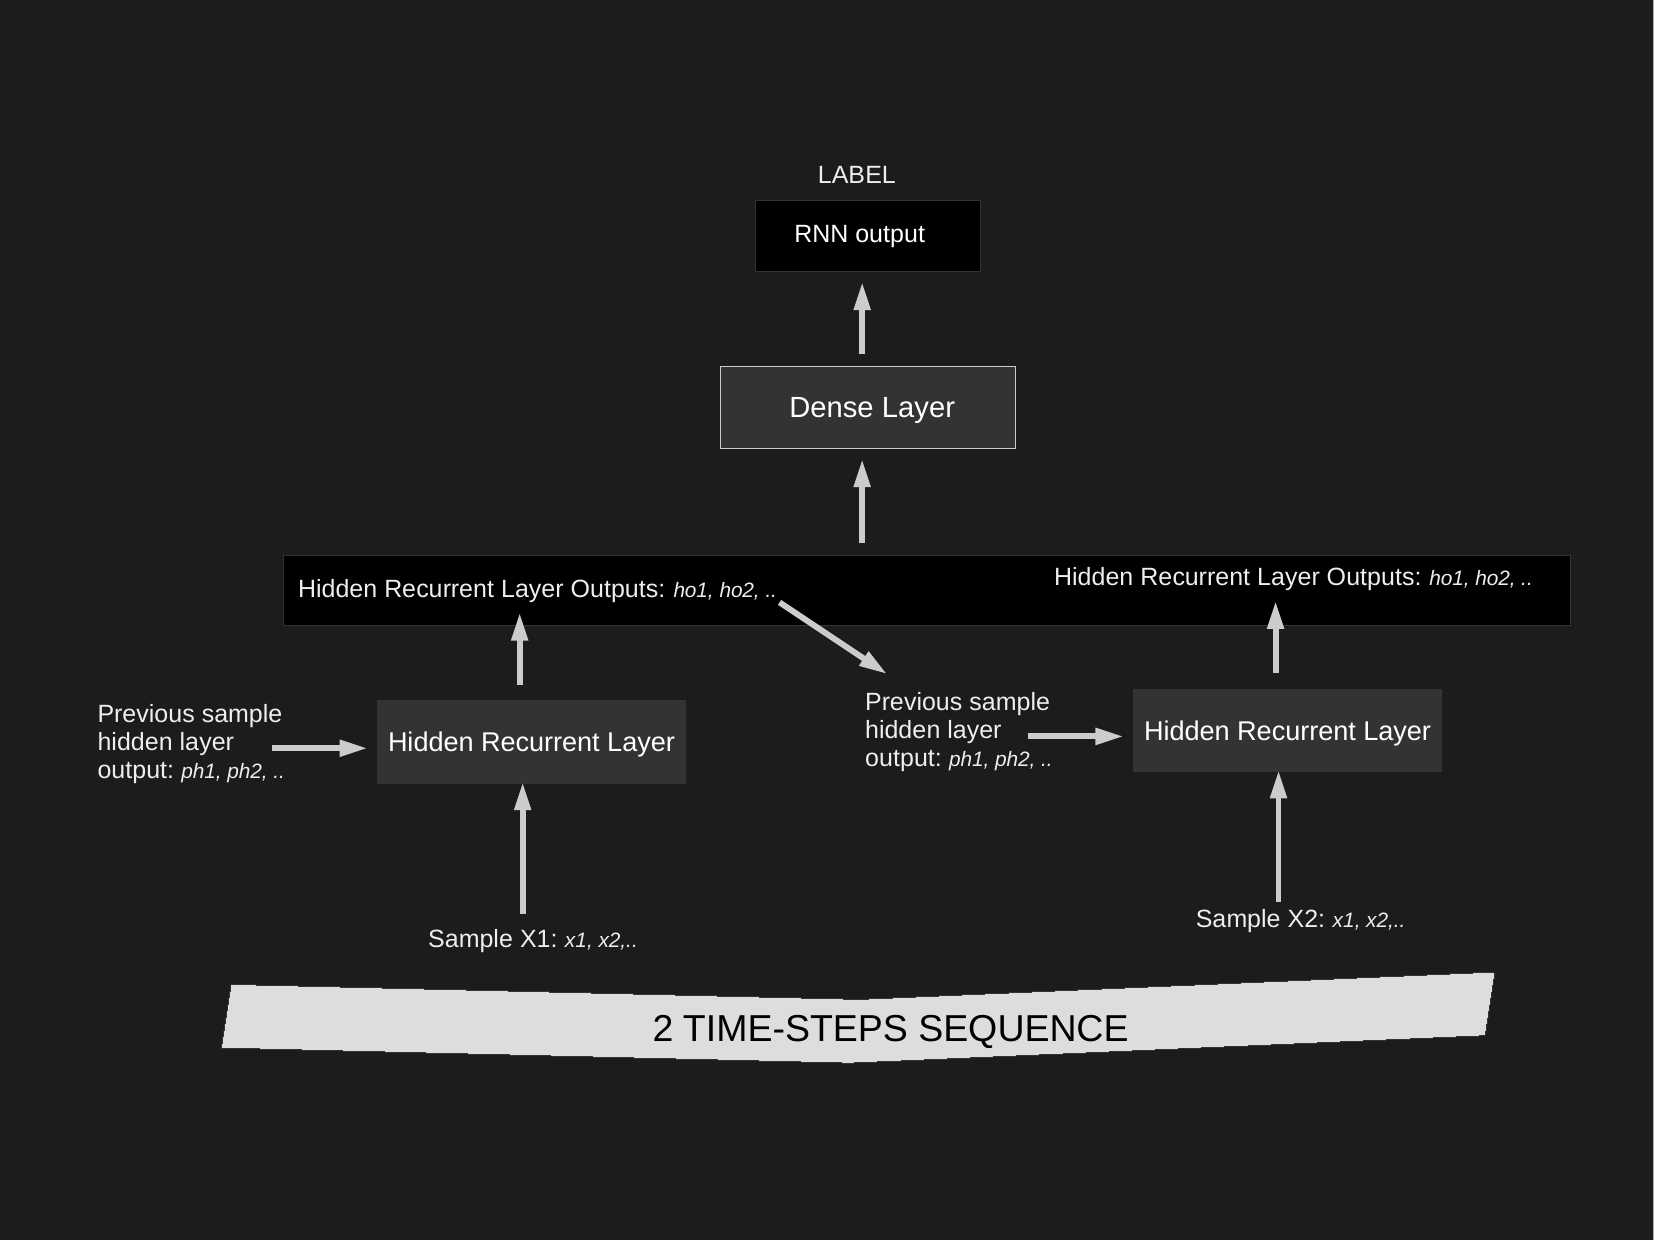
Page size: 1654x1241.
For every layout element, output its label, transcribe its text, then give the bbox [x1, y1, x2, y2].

text_box Previous sample hidden layer output: ph1, ph2, .. [82, 692, 319, 792]
text_box Dense Layer [720, 366, 1016, 449]
text_box Hidden Recurrent Layer Outputs: ho1, ho2, .. [1039, 555, 1583, 654]
text_box Hidden Recurrent Layer [1133, 689, 1442, 772]
text_box Sample X2: x1, x2,.. [1181, 897, 1453, 997]
text_box LABEL [803, 153, 1040, 253]
text_box [755, 200, 981, 272]
text_box [283, 555, 1039, 626]
text_box Sample X1: x1, x2,.. [413, 916, 686, 1016]
text_box Hidden Recurrent Layer Outputs: ho1, ho2, .. [283, 566, 827, 666]
text_box [686, 995, 844, 999]
text_box RNN output [779, 212, 1016, 260]
text_box [221, 984, 637, 1059]
text_box Hidden Recurrent Layer [377, 700, 686, 784]
text_box [868, 972, 1495, 1047]
text_box 2 TIME-STEPS SEQUENCE [637, 999, 1241, 1099]
text_box Previous sample hidden layer output: ph1, ph2, .. [850, 680, 1087, 780]
